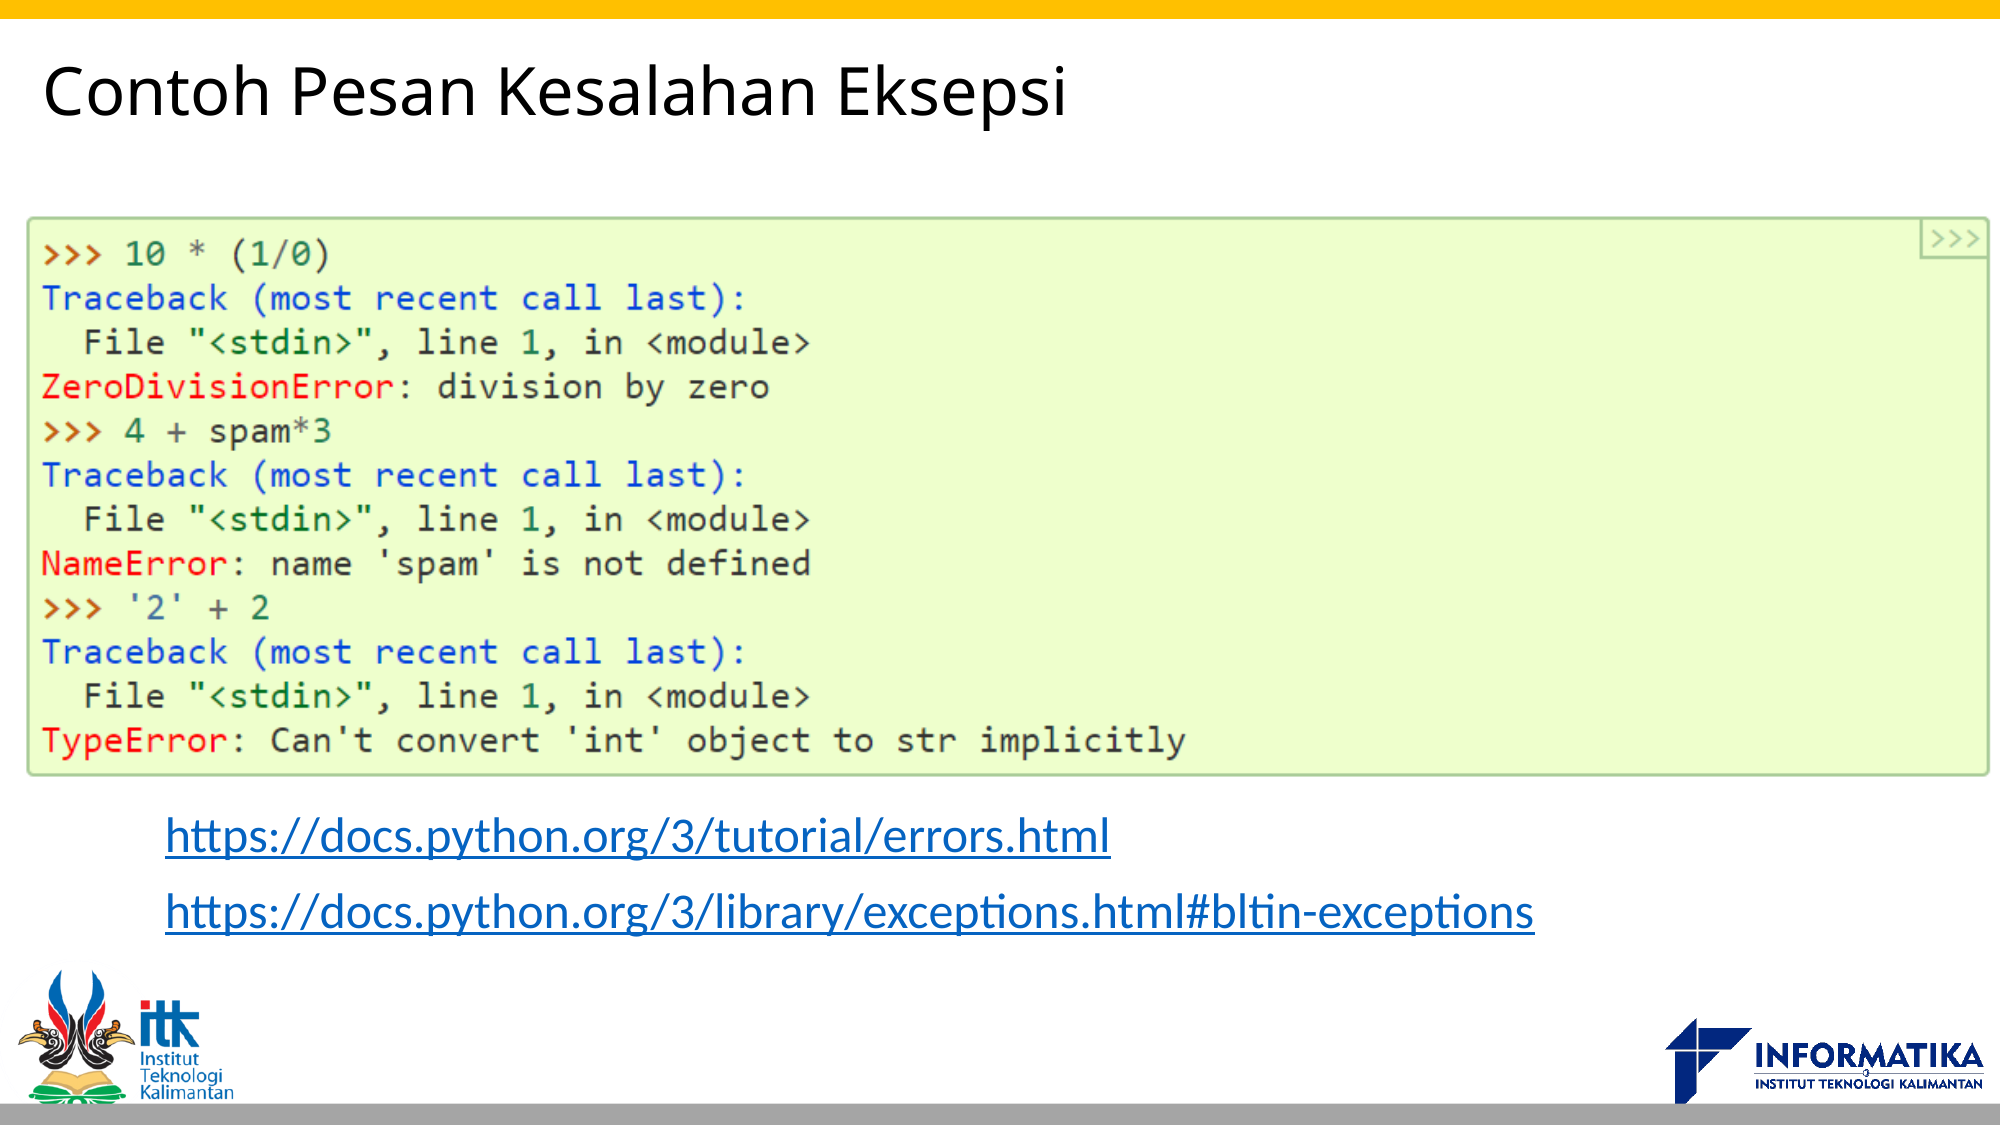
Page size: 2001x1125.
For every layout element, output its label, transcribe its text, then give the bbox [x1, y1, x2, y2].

text_box [0, 0, 2000, 19]
picture [12, 207, 2000, 790]
picture [0, 936, 252, 1103]
text_box https://docs.python.org/3/library/exceptions.html#bltin-exceptions [150, 870, 1790, 946]
picture [1664, 1017, 1984, 1103]
text_box https://docs.python.org/3/tutorial/errors.html [149, 795, 1126, 870]
title Contoh Pesan Kesalahan Eksepsi [22, 38, 1887, 162]
